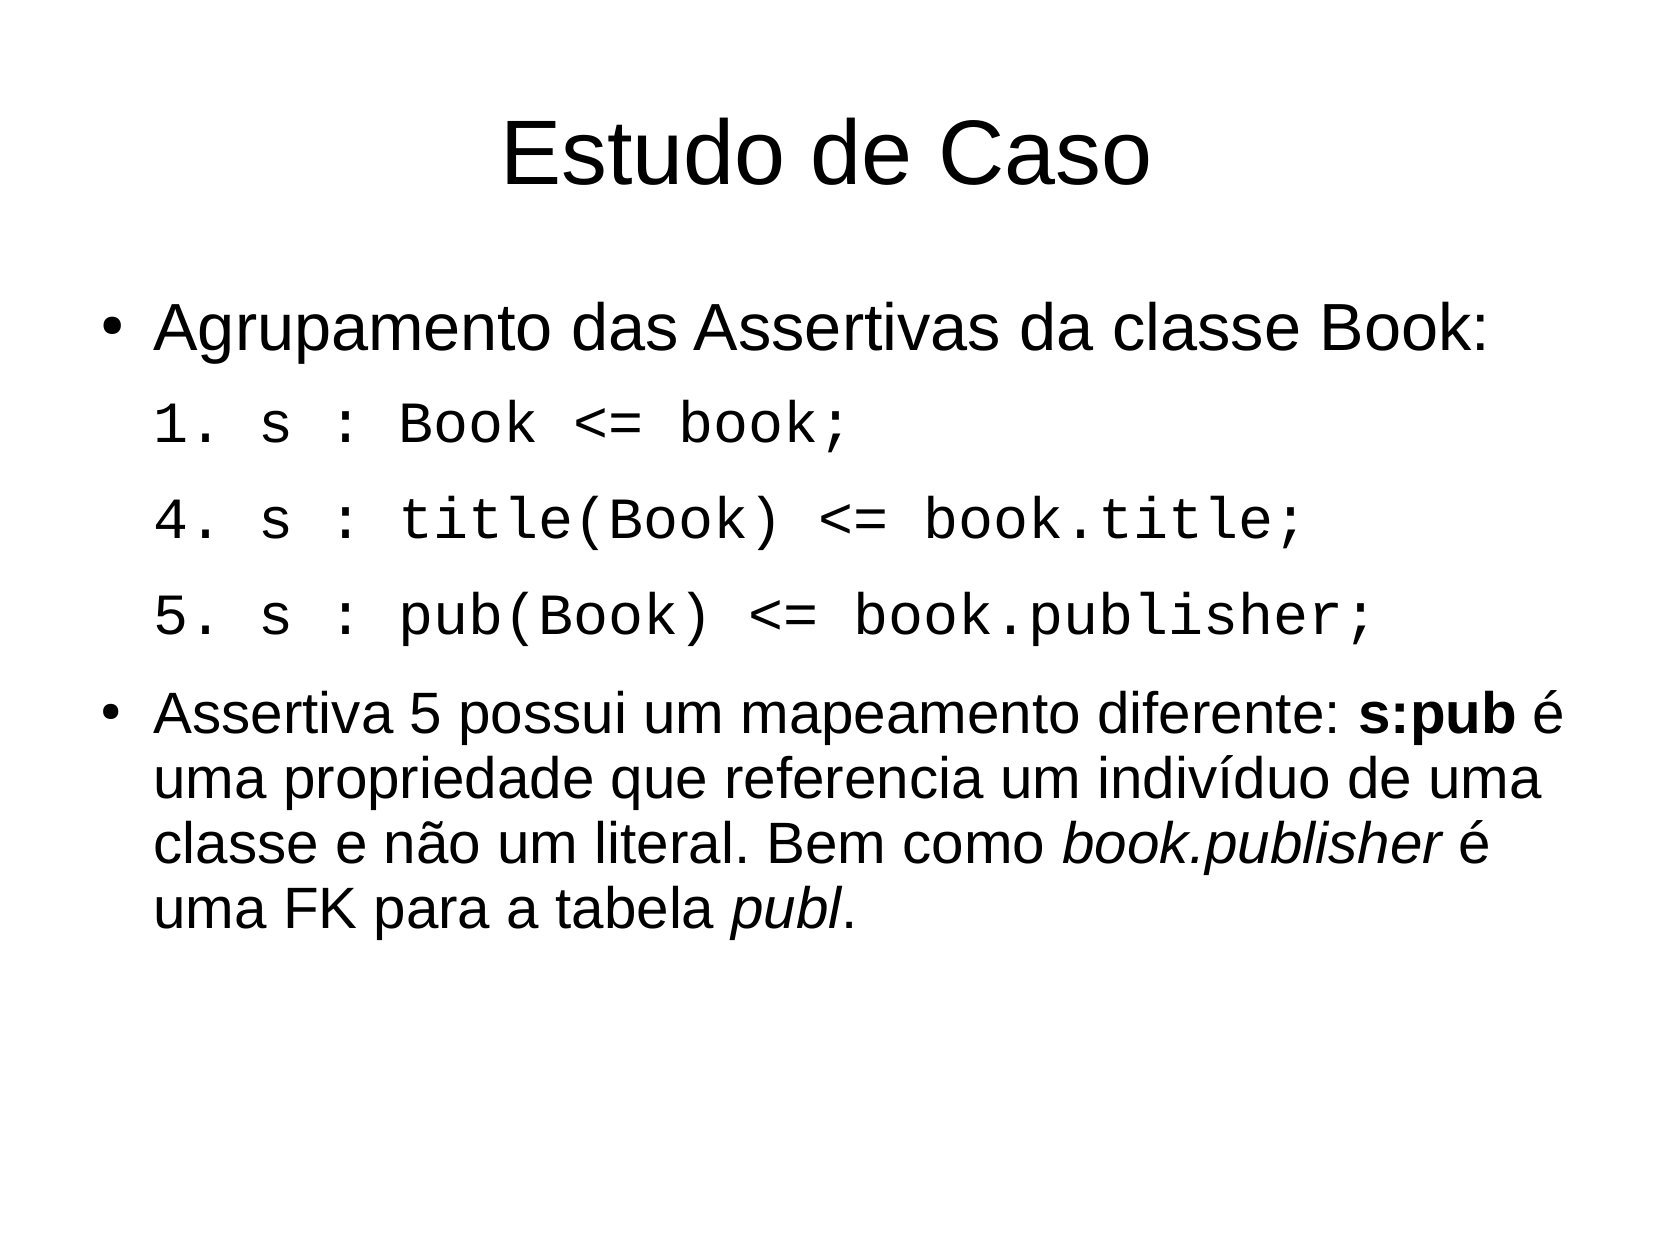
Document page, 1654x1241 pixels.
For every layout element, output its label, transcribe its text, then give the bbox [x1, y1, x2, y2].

list Agrupamento das Assertivas da classe Book: 1. s : Book <= book; 4. s : title(Book) <= book.title; 5. s : pub(Book) <= book.publisher; Assertiva 5 possui um mapeamento diferente: s:pub é uma propriedade que referencia um indivíduo de uma classe e não um literal. Bem como book.publisher é uma FK para a tabela publ. [82, 290, 1571, 1109]
title Estudo de Caso [82, 49, 1571, 257]
